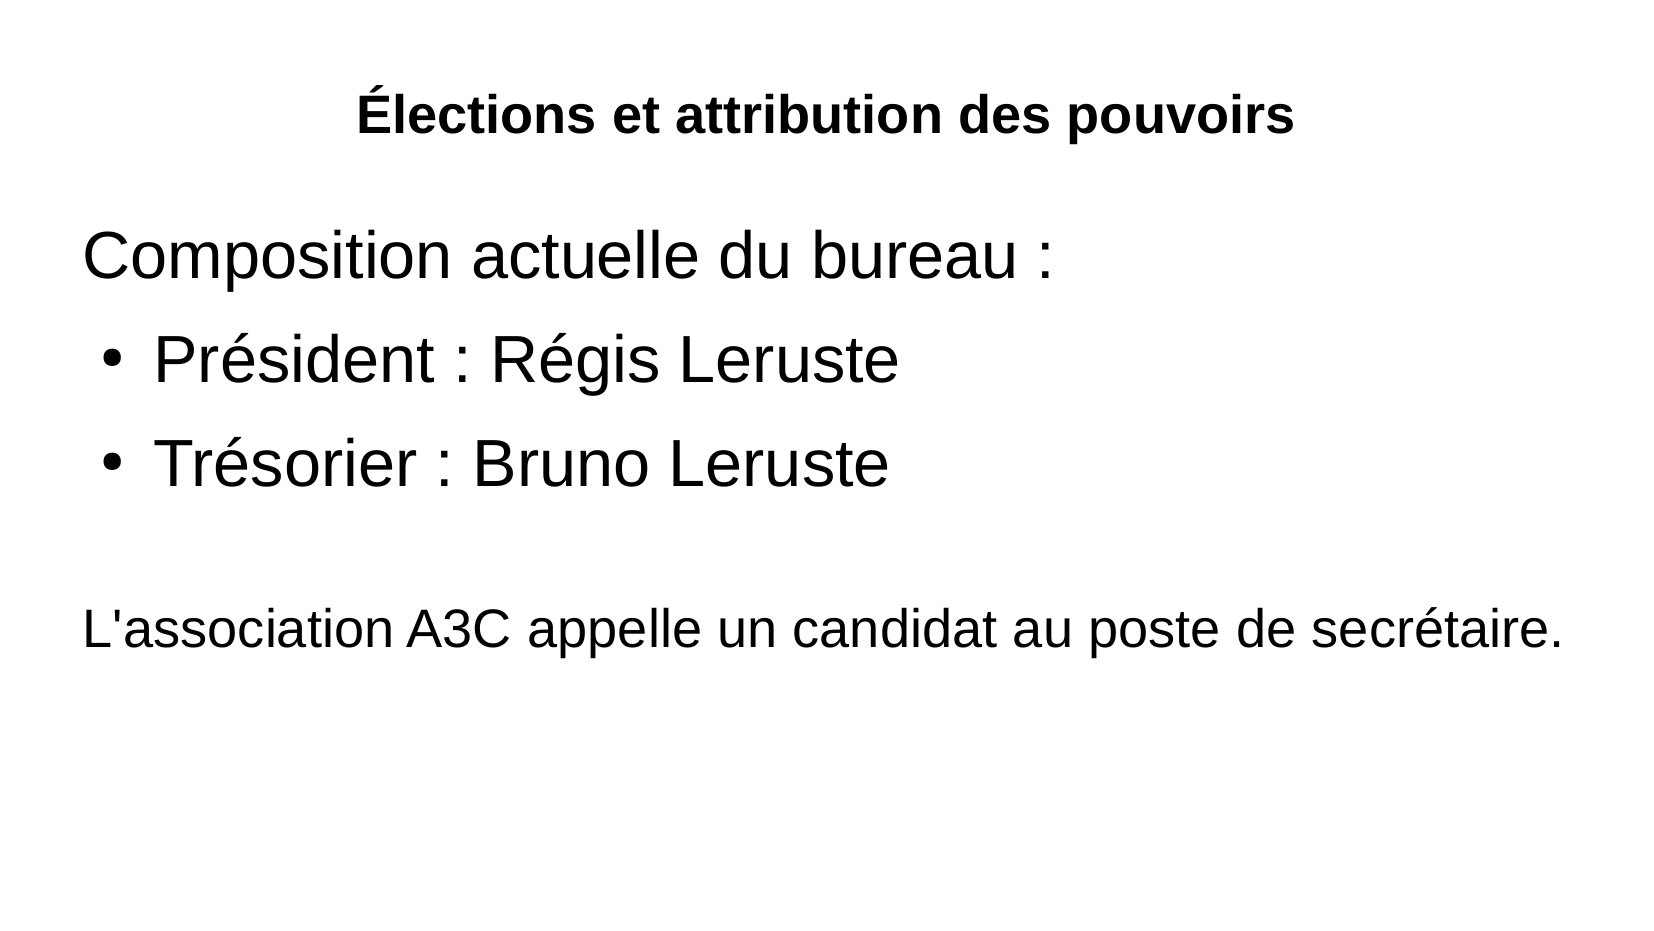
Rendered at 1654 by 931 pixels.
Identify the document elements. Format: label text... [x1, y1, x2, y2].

list Composition actuelle du bureau : Président : Régis Leruste Trésorier : Bruno Leruste L'association A3C appelle un candidat au poste de secrétaire. [82, 217, 1571, 758]
title Élections et attribution des pouvoirs [82, 37, 1571, 193]
